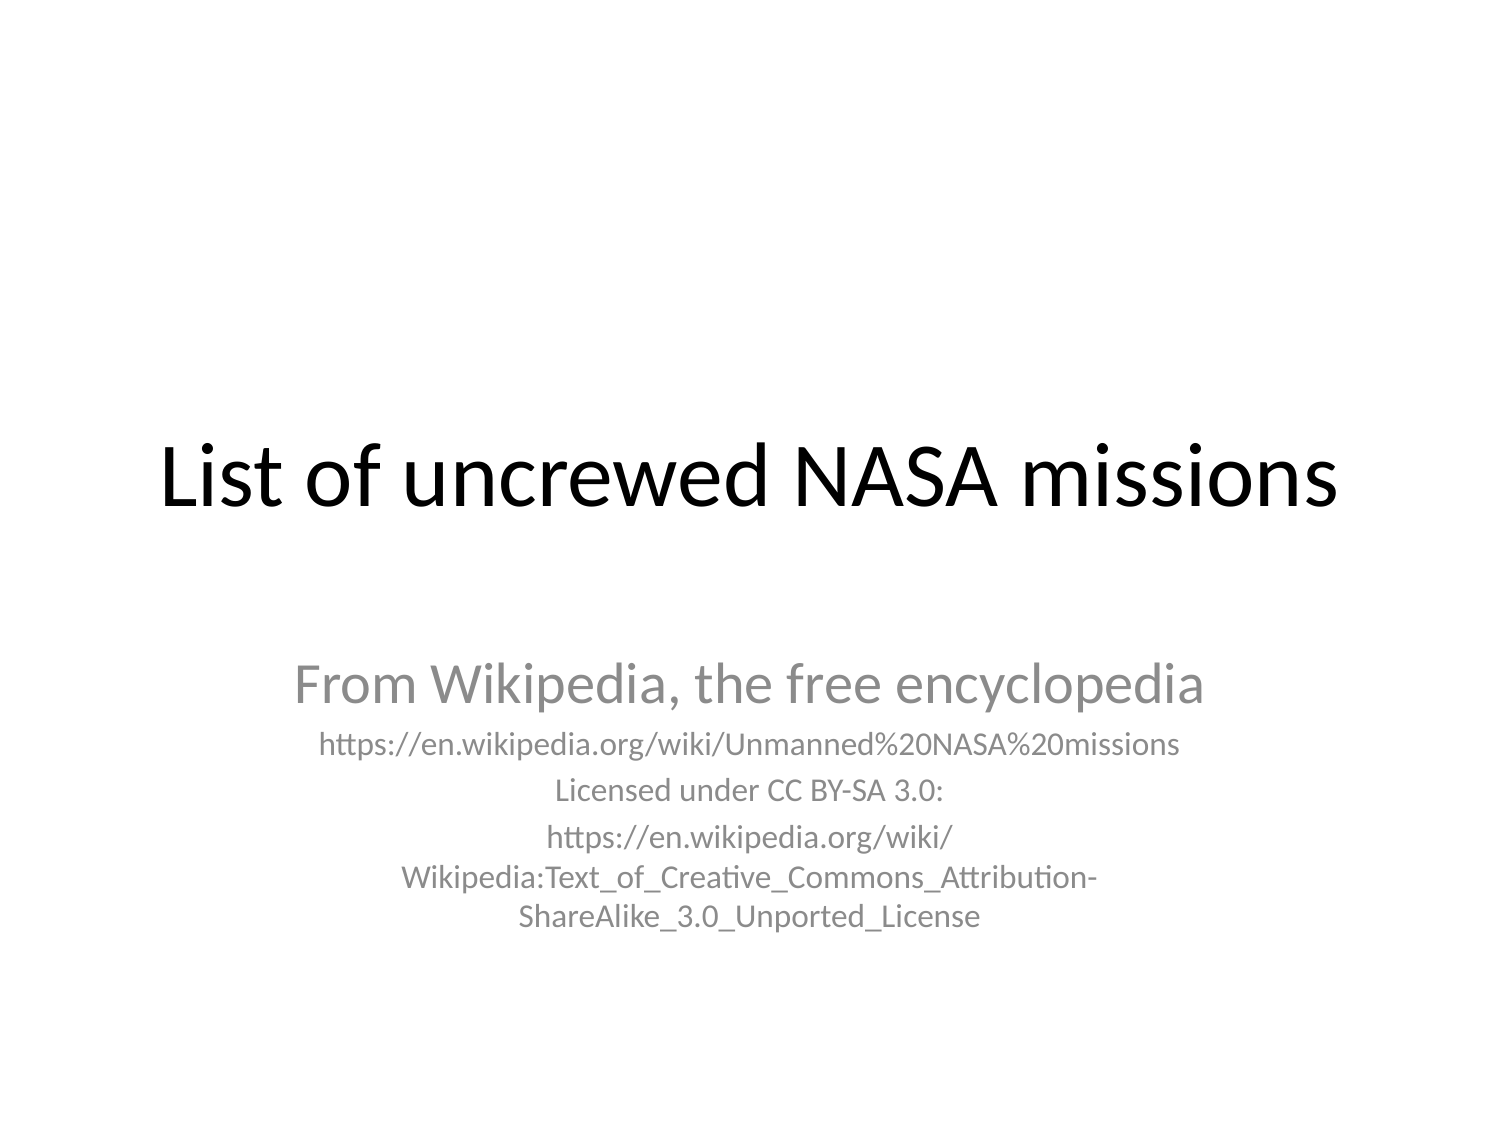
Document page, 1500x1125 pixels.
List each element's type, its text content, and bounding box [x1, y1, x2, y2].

subtitle From Wikipedia, the free encyclopedia https://en.wikipedia.org/wiki/Unmanned%20NASA%20missions Licensed under CC BY-SA 3.0: https://en.wikipedia.org/wiki/Wikipedia:Text_of_Creative_Commons_Attribution-ShareAlike_3.0_Unported_License [225, 637, 1275, 925]
title List of uncrewed NASA missions [112, 349, 1388, 591]
